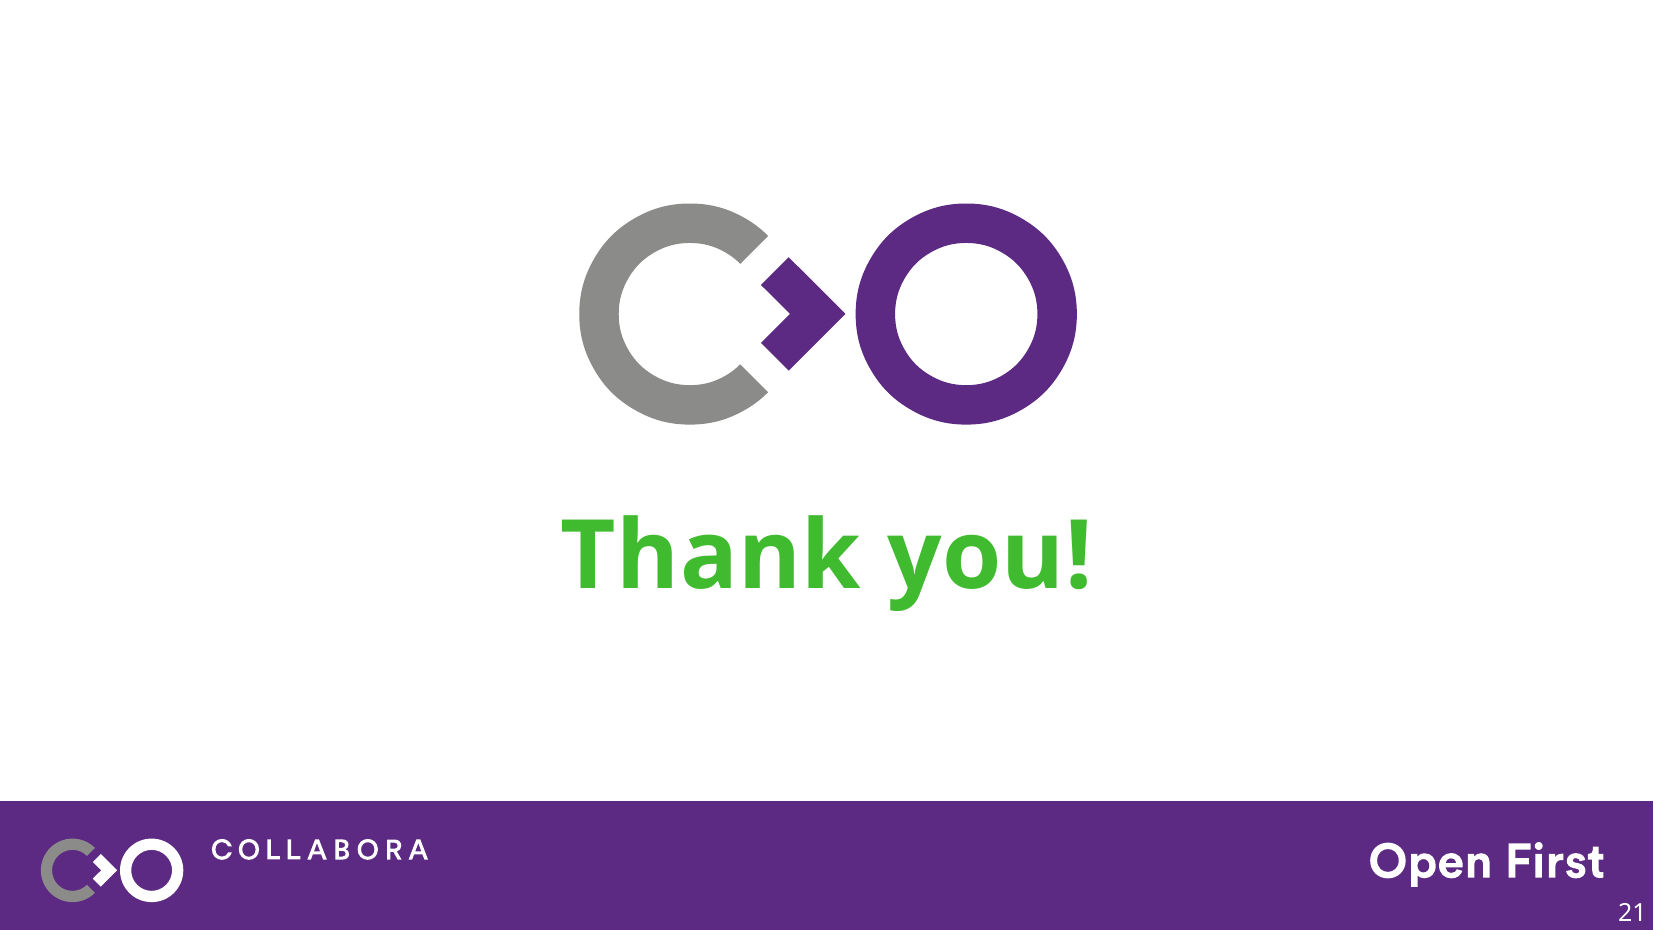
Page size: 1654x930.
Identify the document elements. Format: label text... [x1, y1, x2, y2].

title Thank you! [41, 495, 1614, 609]
text_box [579, 203, 769, 425]
text_box [855, 203, 1077, 425]
text_box [760, 257, 846, 371]
